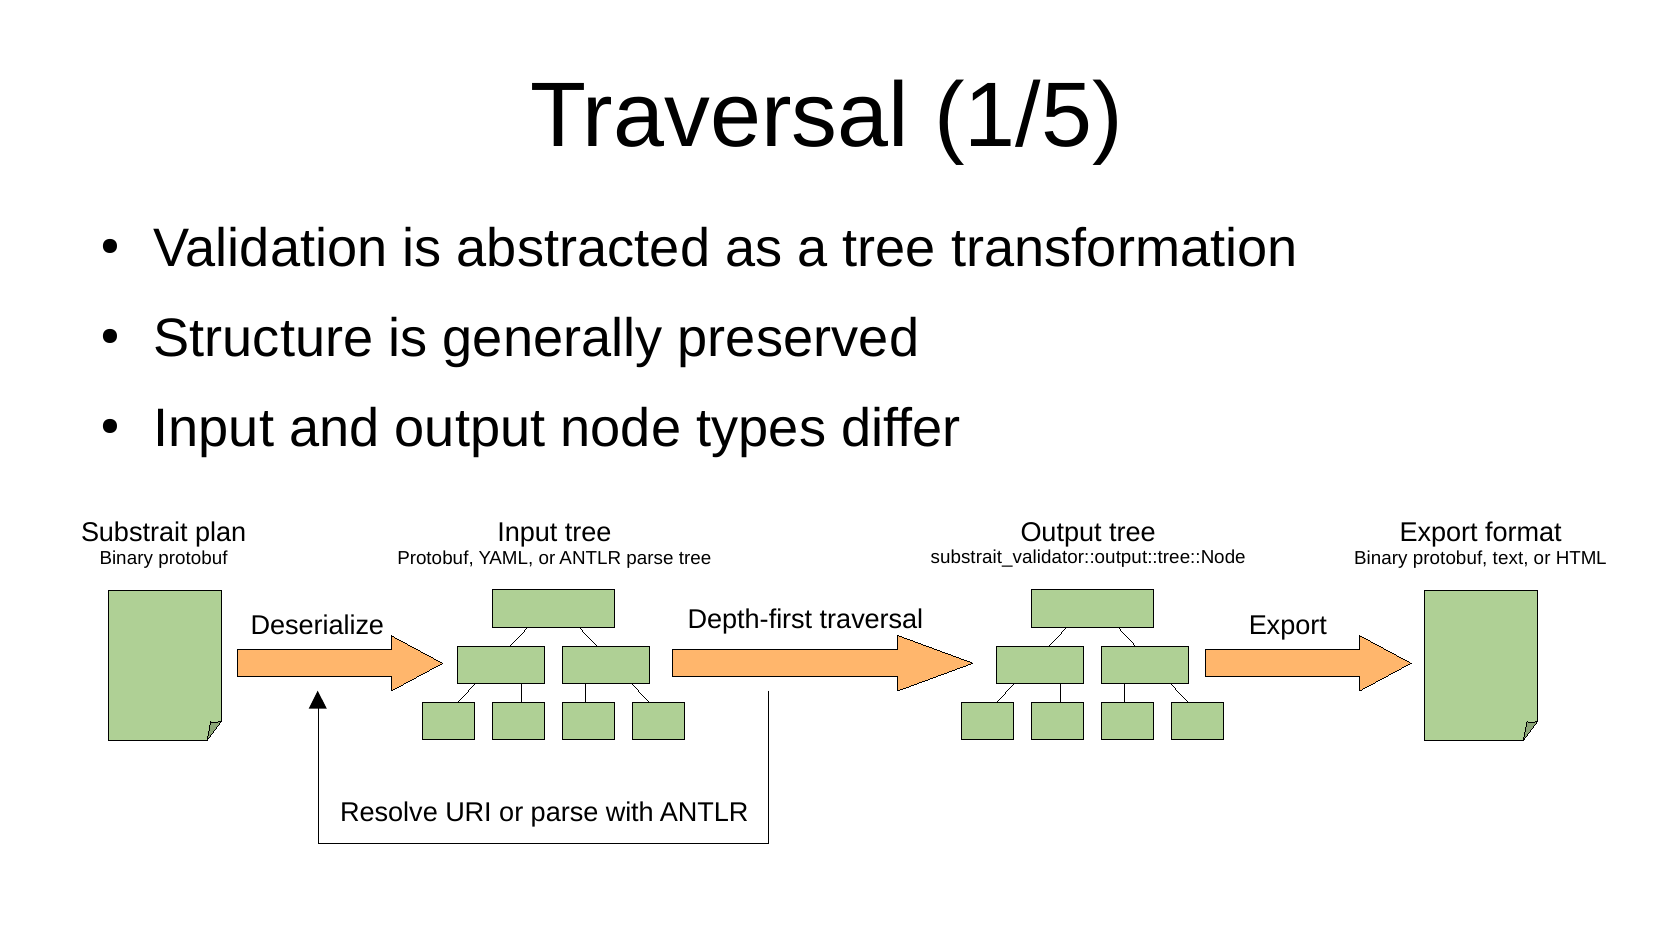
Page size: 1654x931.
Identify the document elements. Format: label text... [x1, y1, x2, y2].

text_box Depth-first traversal [672, 596, 973, 642]
text_box [1171, 702, 1224, 740]
text_box Deserialize [235, 602, 407, 678]
text_box [422, 702, 475, 740]
text_box [1031, 702, 1084, 740]
text_box [1031, 597, 1154, 628]
text_box [492, 597, 615, 628]
text_box Export [1233, 602, 1378, 678]
text_box [108, 597, 222, 741]
text_box Substrait plan Binary protobuf [10, 509, 317, 597]
text_box [1205, 649, 1233, 677]
text_box [632, 702, 685, 740]
text_box [1101, 646, 1189, 684]
text_box [1359, 645, 1412, 691]
text_box [492, 702, 545, 740]
list Validation is abstracted as a tree transformation Structure is generally preserved Input and output node types differ [82, 217, 1571, 488]
text_box Resolve URI or parse with ANTLR [325, 789, 888, 865]
text_box [457, 646, 545, 684]
text_box [672, 642, 973, 691]
text_box [391, 643, 443, 691]
text_box Export format Binary protobuf, text, or HTML [1327, 509, 1634, 597]
text_box Output tree substrait_validator::output::tree::Node [900, 509, 1276, 597]
text_box [562, 646, 650, 684]
text_box [961, 702, 1014, 740]
text_box Input tree Protobuf, YAML, or ANTLR parse tree [376, 509, 733, 597]
title Traversal (1/5) [82, 37, 1571, 193]
text_box [562, 702, 615, 740]
text_box [1424, 597, 1538, 741]
text_box [1101, 702, 1154, 740]
text_box [996, 646, 1084, 684]
